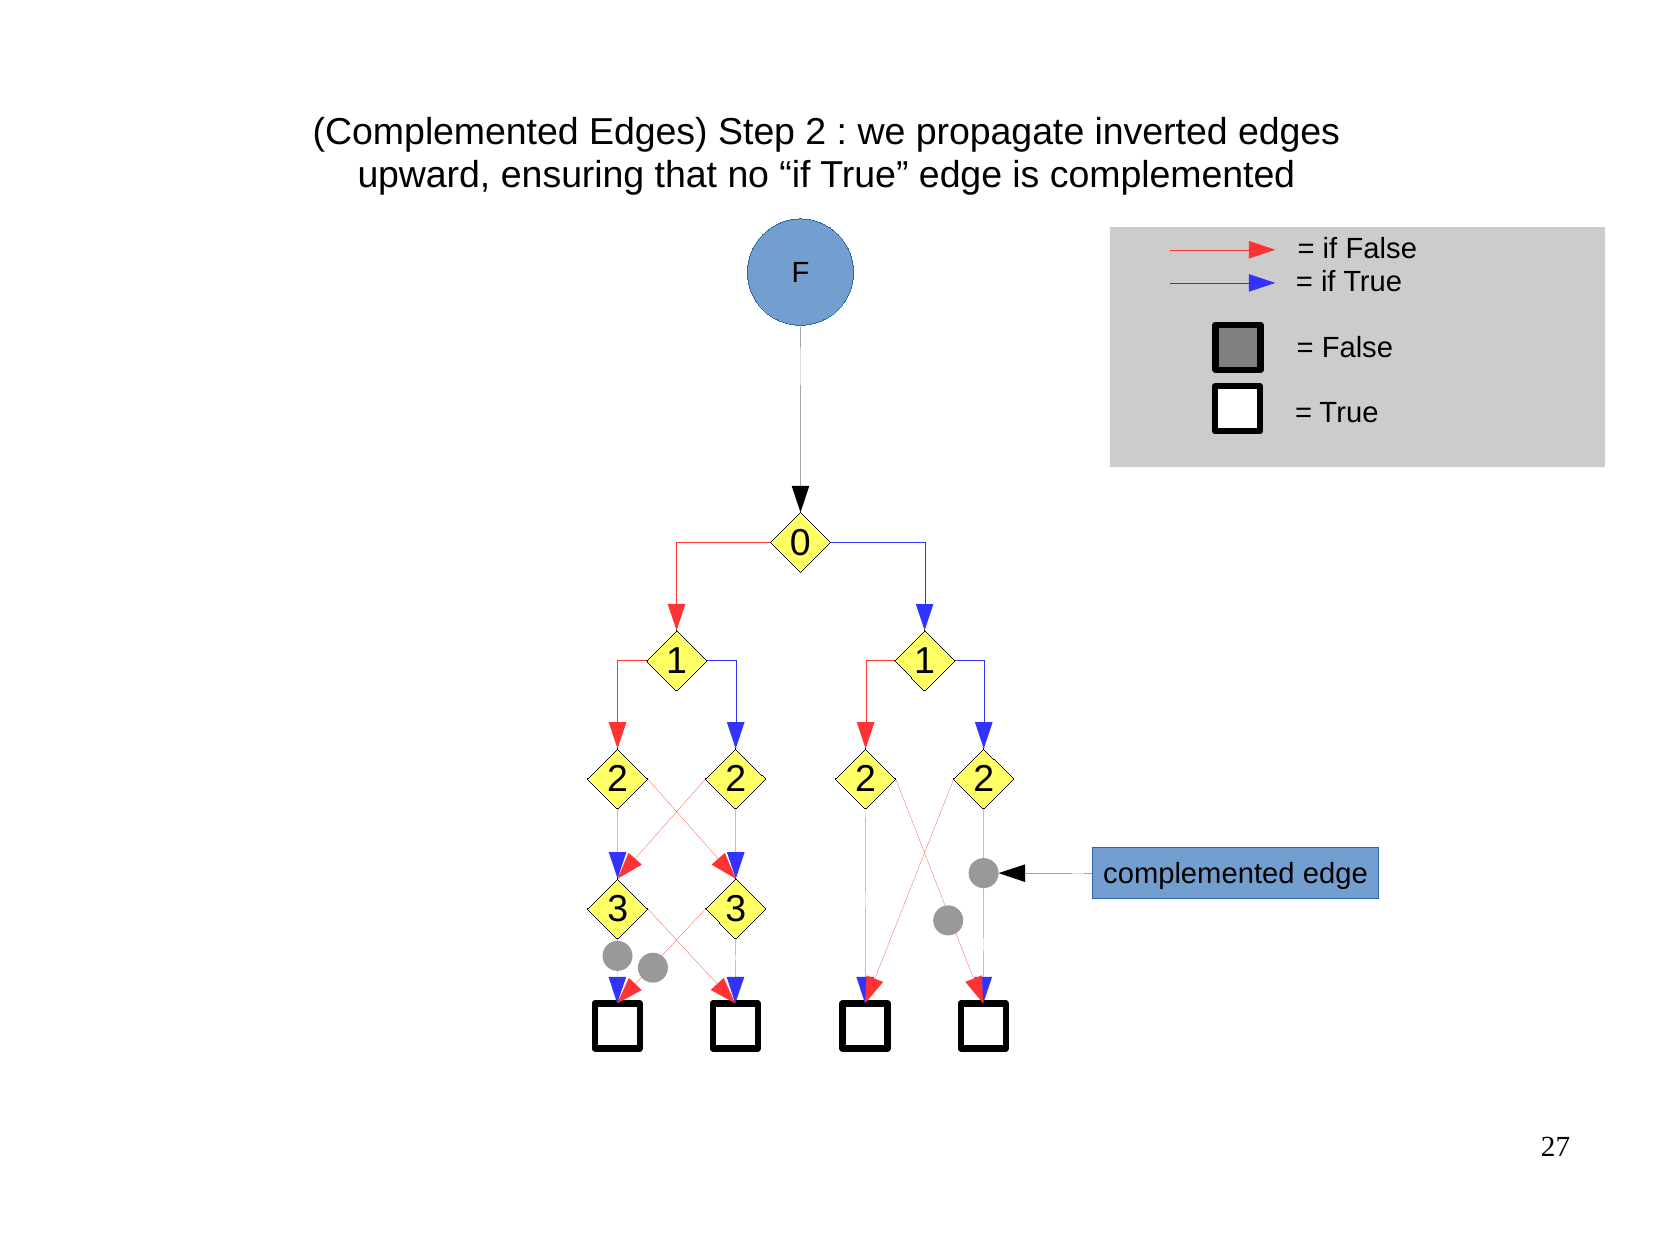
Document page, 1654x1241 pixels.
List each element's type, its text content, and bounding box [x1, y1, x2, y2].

text_box 2 [587, 748, 648, 809]
text_box 0 [770, 512, 831, 573]
text_box 2 [705, 748, 766, 809]
text_box 3 [705, 878, 766, 939]
text_box [712, 1003, 758, 1049]
text_box 1 [894, 630, 955, 691]
text_box [842, 1003, 888, 1049]
text_box [1215, 324, 1261, 370]
text_box [637, 952, 668, 983]
text_box 2 [954, 748, 1014, 809]
text_box complemented edge [1092, 847, 1379, 899]
text_box [968, 858, 999, 889]
text_box [960, 1003, 1006, 1049]
text_box [594, 1003, 640, 1049]
text_box [933, 905, 964, 936]
text_box [1215, 386, 1261, 432]
text_box = if False = if True = False = True [1109, 227, 1605, 468]
text_box 2 [835, 748, 896, 809]
text_box [602, 940, 633, 971]
text_box 1 [646, 630, 707, 691]
text_box F [747, 218, 854, 326]
title (Complemented Edges) Step 2 : we propagate inverted edges upward, ensuring that no “if True” edge is complemented [82, 49, 1571, 257]
text_box 3 [587, 878, 648, 939]
